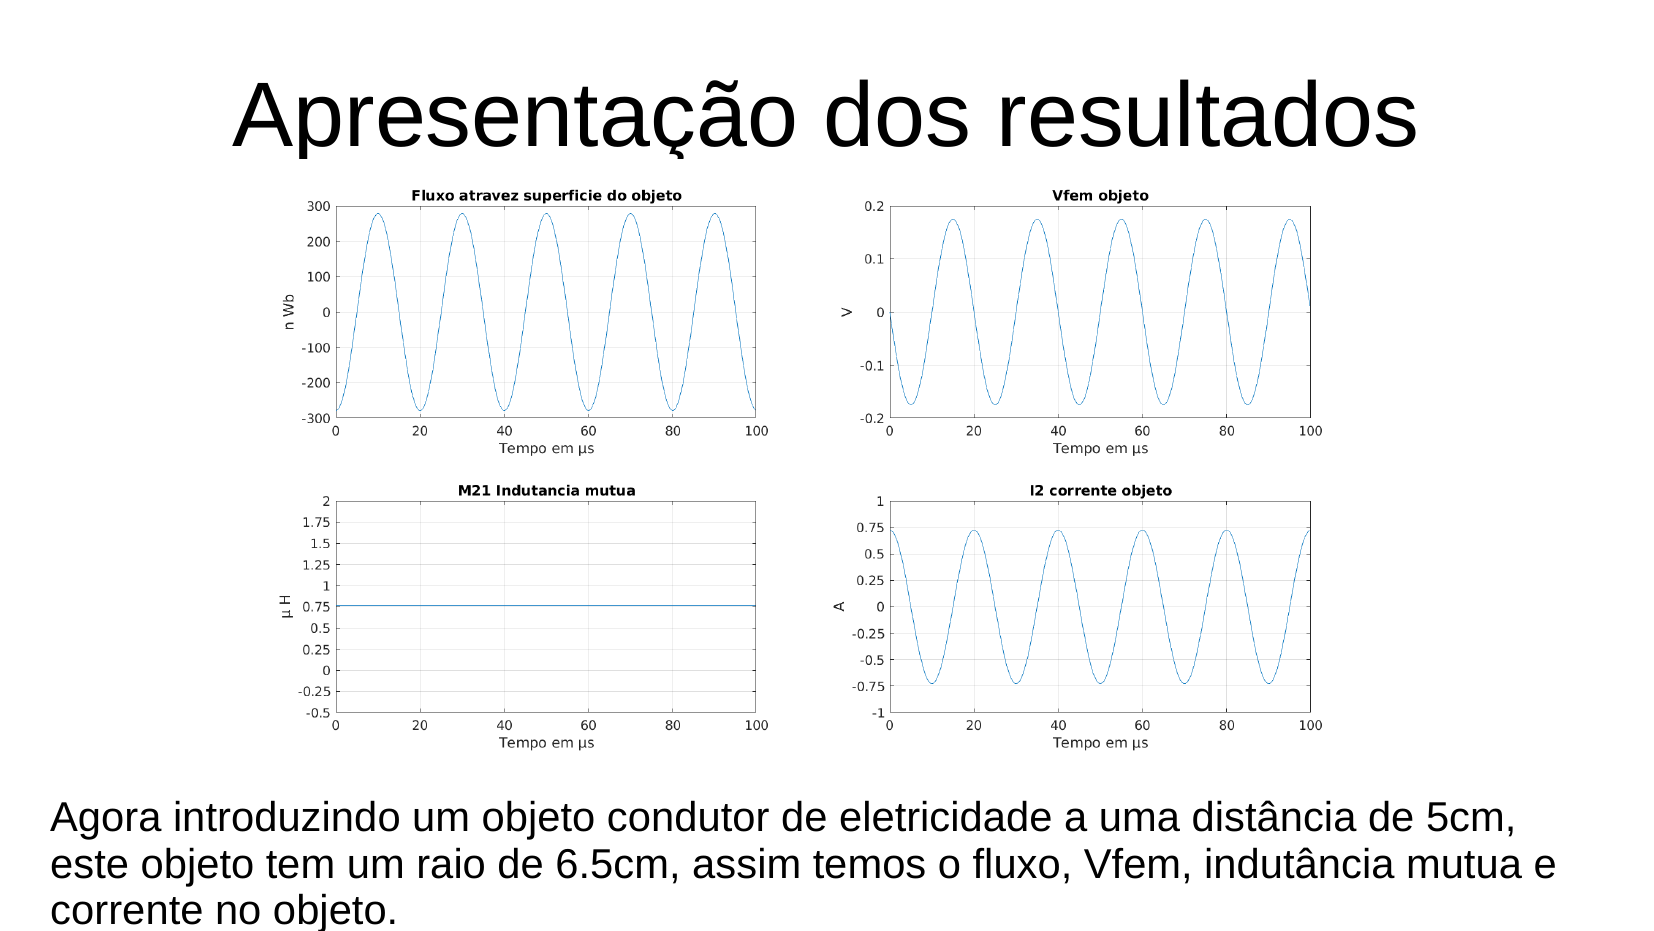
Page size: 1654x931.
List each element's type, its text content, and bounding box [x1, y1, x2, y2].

picture [172, 159, 1430, 781]
text_box Agora introduzindo um objeto condutor de eletricidade a uma distância de 5cm, este objeto tem um raio de 6.5cm, assim temos o fluxo, Vfem, indutância mutua e corrente no objeto. [35, 786, 1583, 931]
title Apresentação dos resultados [82, 12, 1571, 218]
